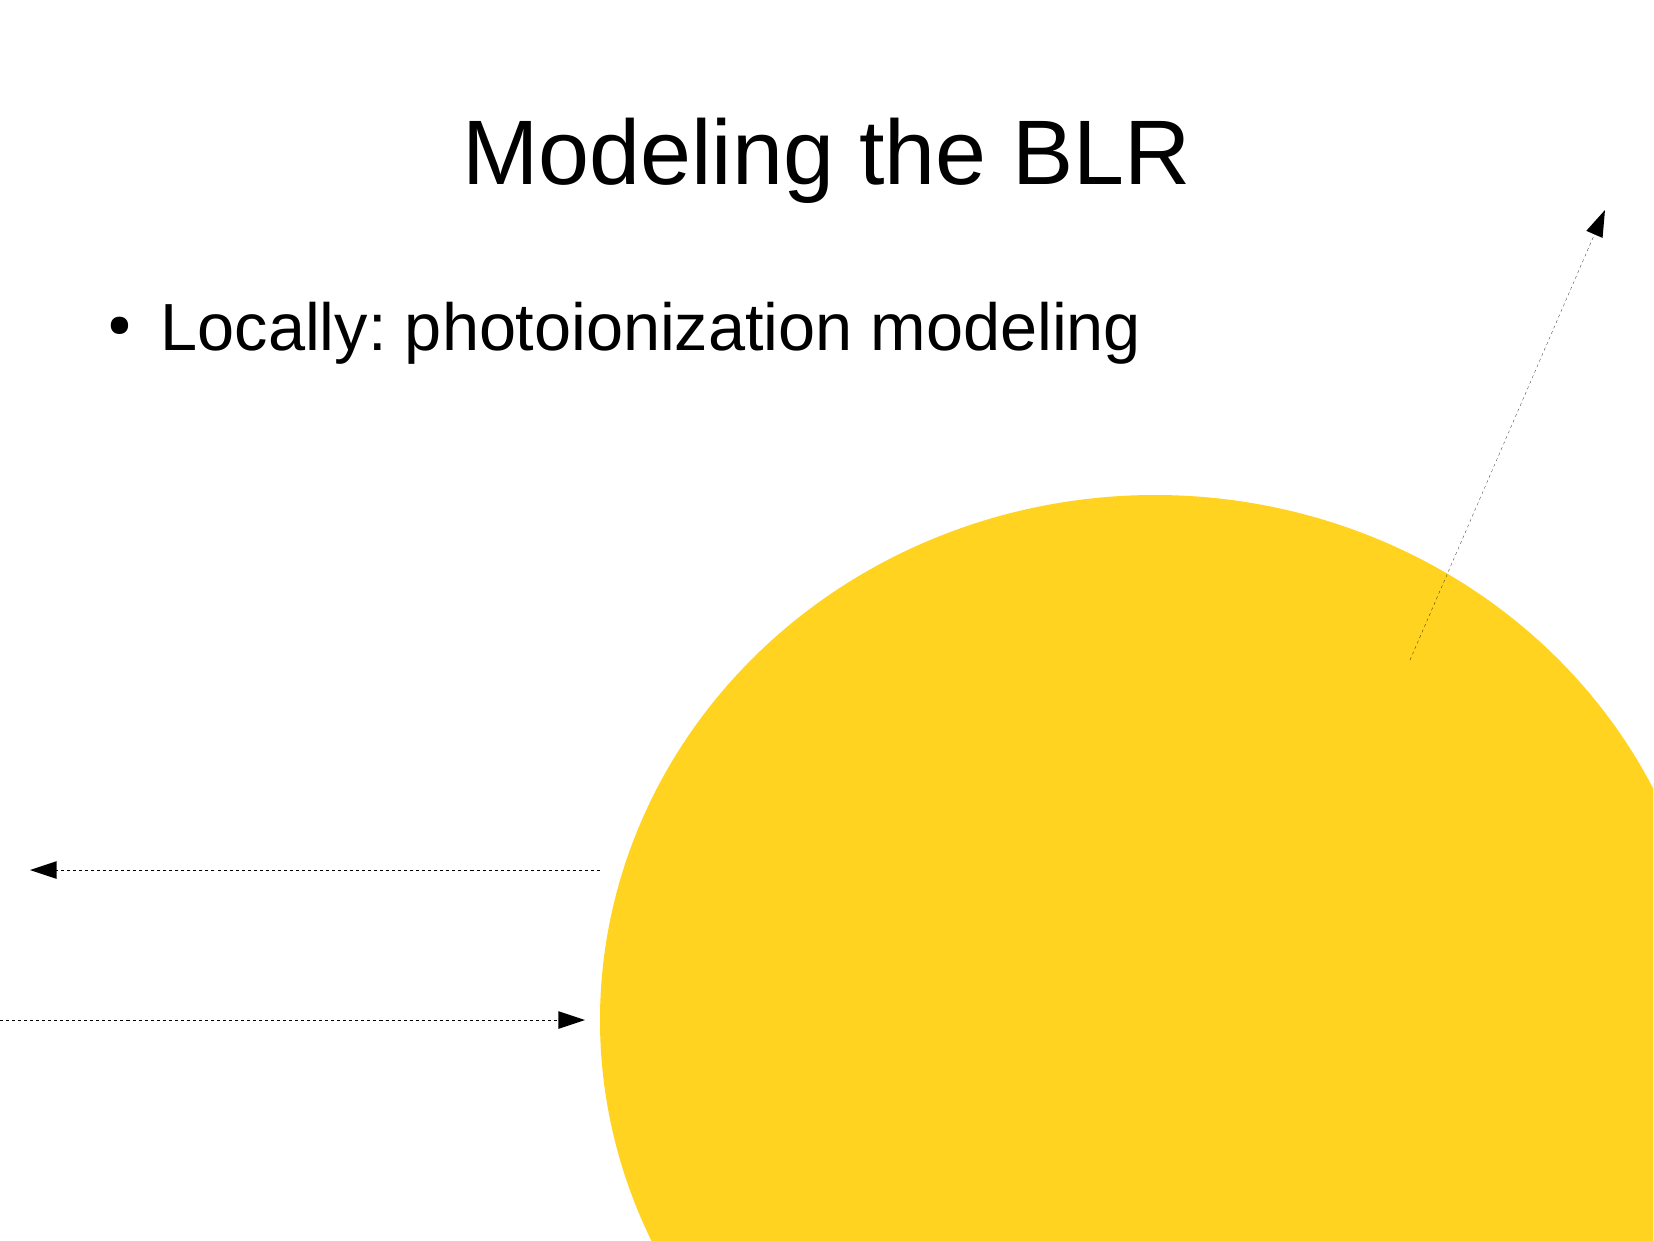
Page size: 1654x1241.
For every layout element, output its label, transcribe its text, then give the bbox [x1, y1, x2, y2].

list Locally: photoionization modeling [90, 290, 1579, 1010]
text_box [600, 495, 1654, 1241]
title Modeling the BLR [82, 49, 1571, 257]
